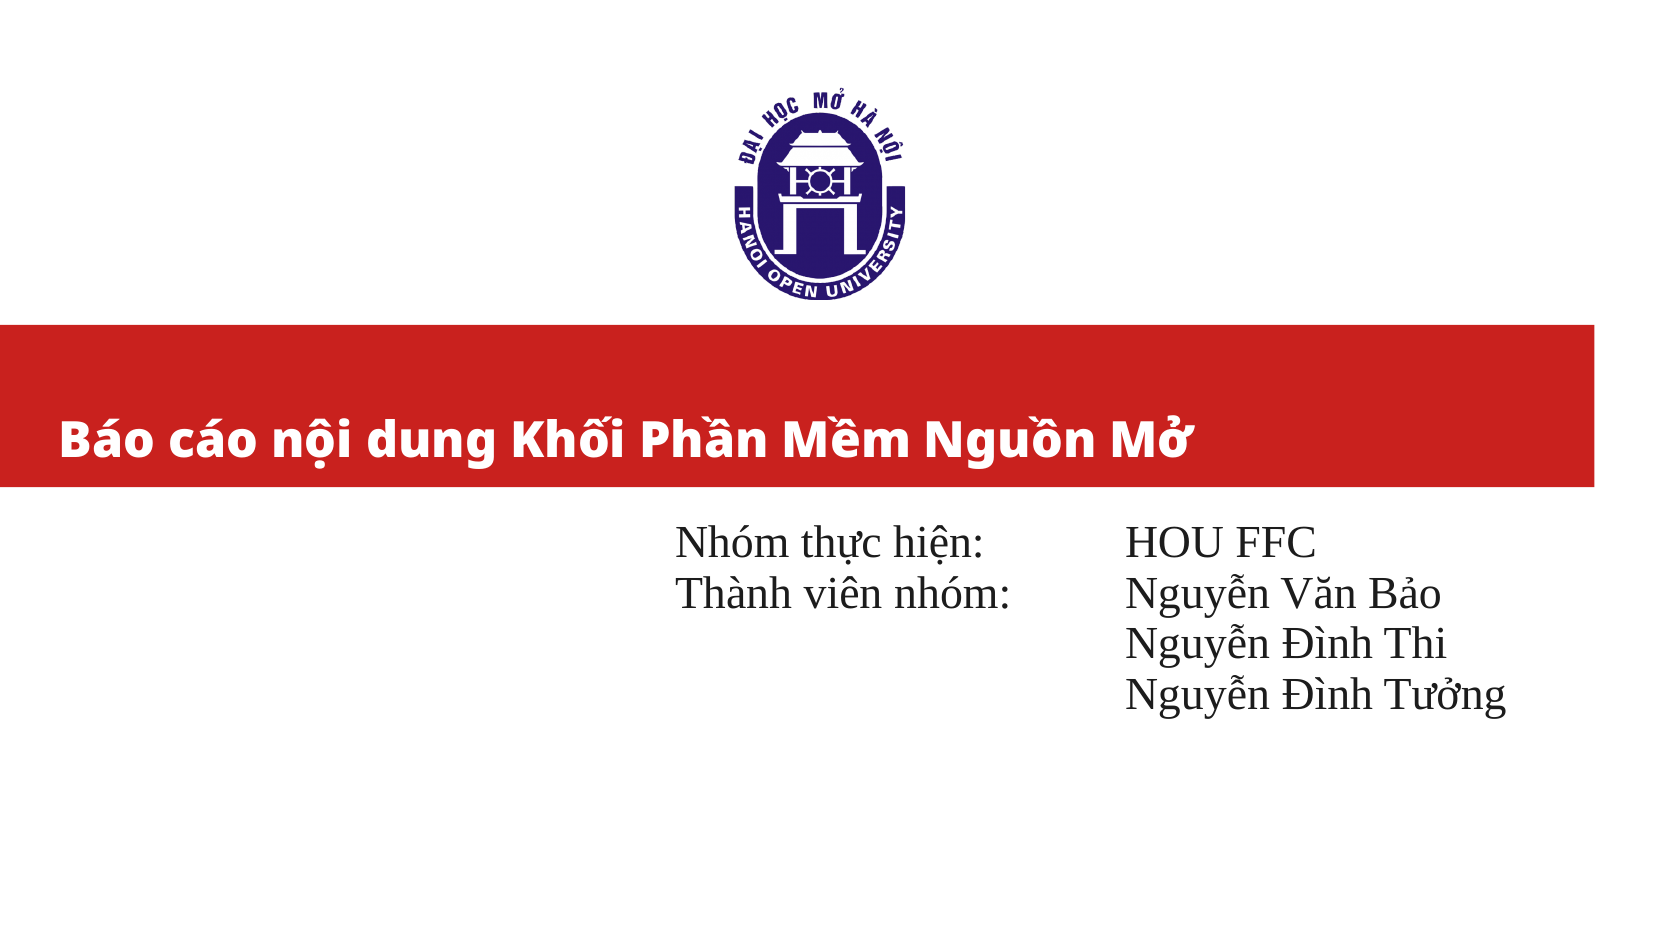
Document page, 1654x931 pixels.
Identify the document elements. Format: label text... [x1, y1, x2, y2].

subtitle Nhóm thực hiện: HOU FFC Thành viên nhóm: Nguyễn Văn Bảo Nguyễn Đình Thi Nguyễn Đình Tưởng [675, 516, 1565, 827]
title Báo cáo nội dung Khối Phần Mềm Nguồn Mở [59, 354, 1565, 473]
picture [712, 68, 944, 301]
